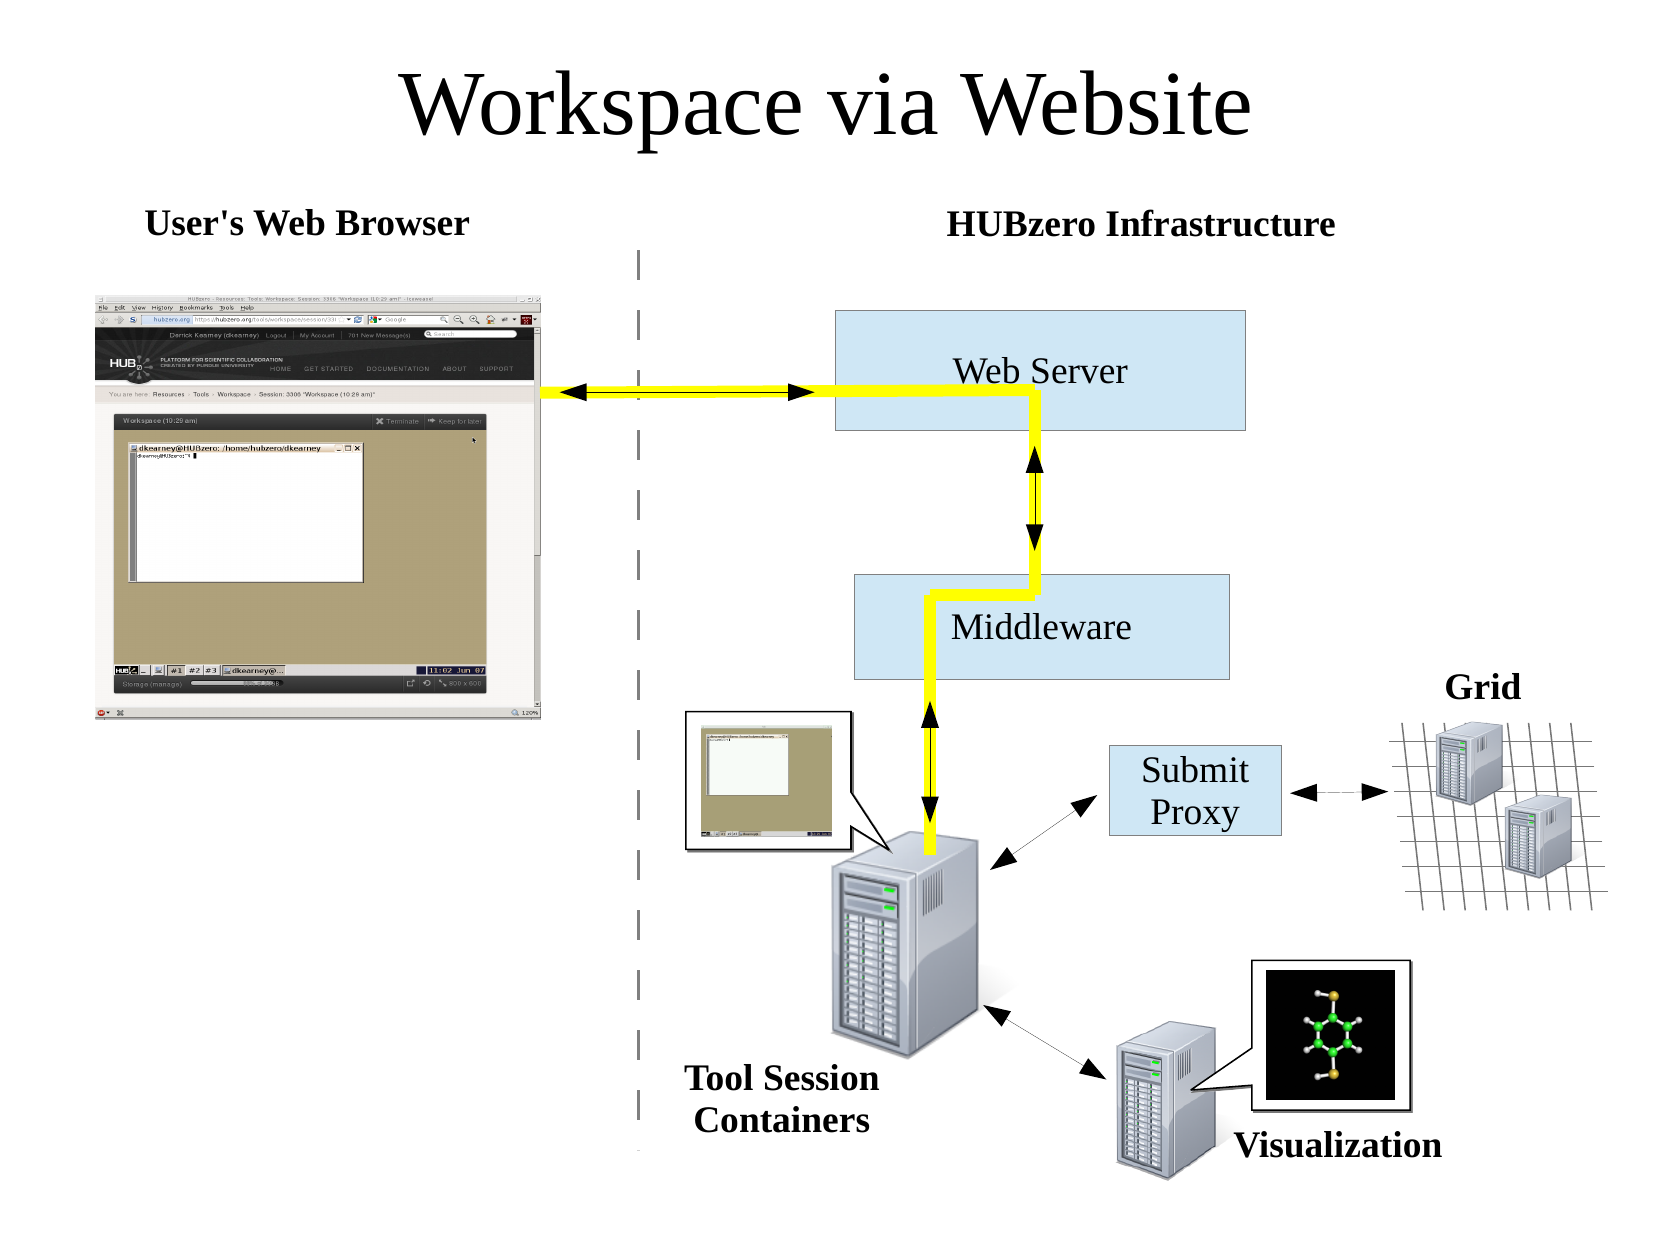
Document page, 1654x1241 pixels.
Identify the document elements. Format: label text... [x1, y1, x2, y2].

text_box Middleware [854, 574, 1029, 680]
text_box Tool Session Containers [669, 1050, 931, 1148]
picture [1266, 970, 1395, 1100]
picture [804, 823, 1037, 1068]
picture [1423, 718, 1598, 882]
text_box User's Web Browser [129, 195, 486, 252]
text_box Grid [1429, 658, 1537, 715]
text_box Web Server [963, 367, 976, 384]
text_box Web Server [835, 397, 1029, 431]
picture [701, 725, 832, 837]
text_box [685, 711, 890, 850]
text_box Submit Proxy [1109, 745, 1282, 836]
text_box HUBzero Infrastructure [931, 195, 1351, 252]
picture [1097, 1015, 1255, 1186]
picture [95, 295, 541, 721]
text_box [1190, 960, 1411, 1111]
text_box Middleware [936, 574, 1230, 680]
text_box Web Server [835, 310, 1246, 431]
text_box Visualization [1218, 1116, 1457, 1173]
title Workspace via Website [82, 52, 1571, 155]
